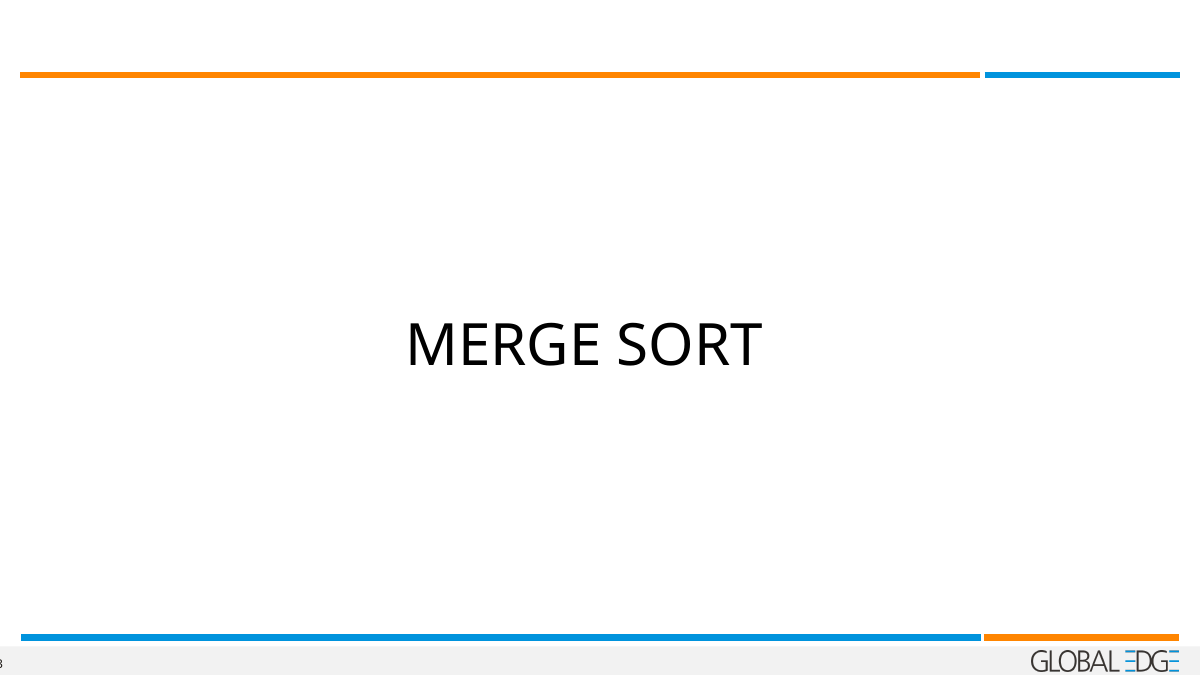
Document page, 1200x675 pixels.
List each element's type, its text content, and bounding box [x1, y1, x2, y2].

picture [1031, 650, 1179, 672]
text_box MERGE SORT [375, 296, 825, 379]
